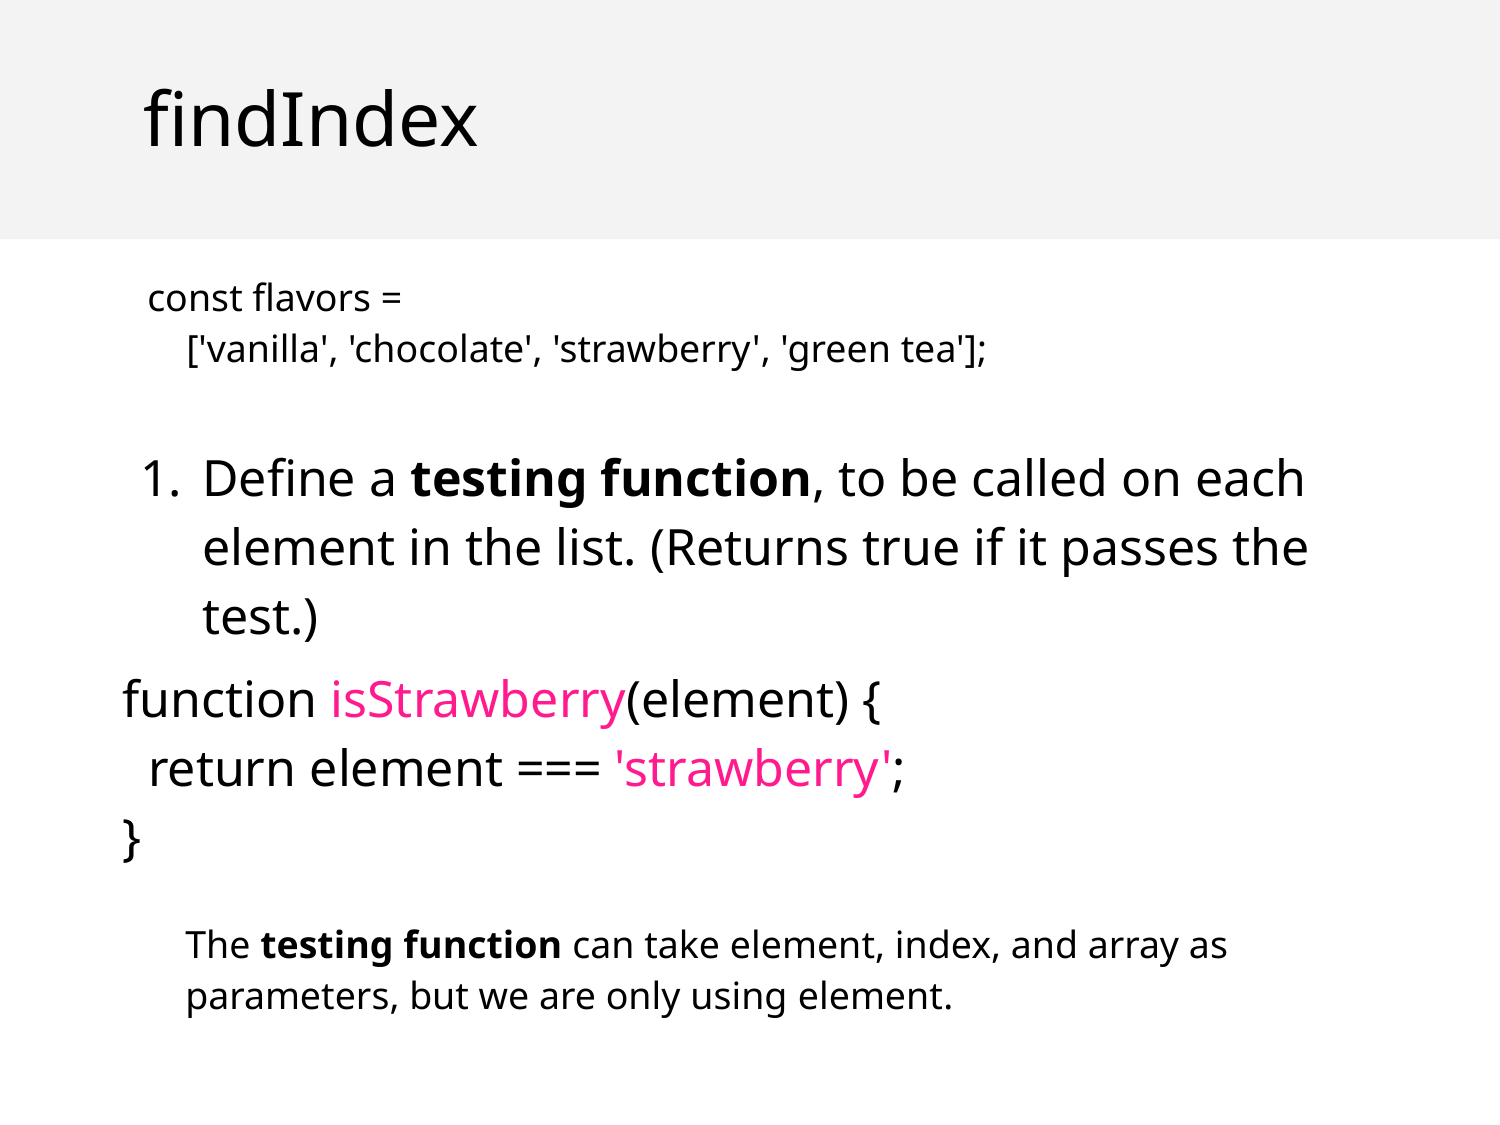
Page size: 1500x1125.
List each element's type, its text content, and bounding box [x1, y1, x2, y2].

text_box function isStrawberry(element) { return element === 'strawberry'; } [107, 643, 1351, 895]
text_box Define a testing function, to be called on each element in the list. (Returns true if it passes the test.) [112, 422, 1356, 564]
title findIndex [128, 56, 1372, 183]
text_box The testing function can take element, index, and array as parameters, but we are only using element. [170, 898, 1355, 1040]
text_box const flavors = ['vanilla', 'chocolate', 'strawberry', 'green tea']; [132, 251, 1376, 393]
